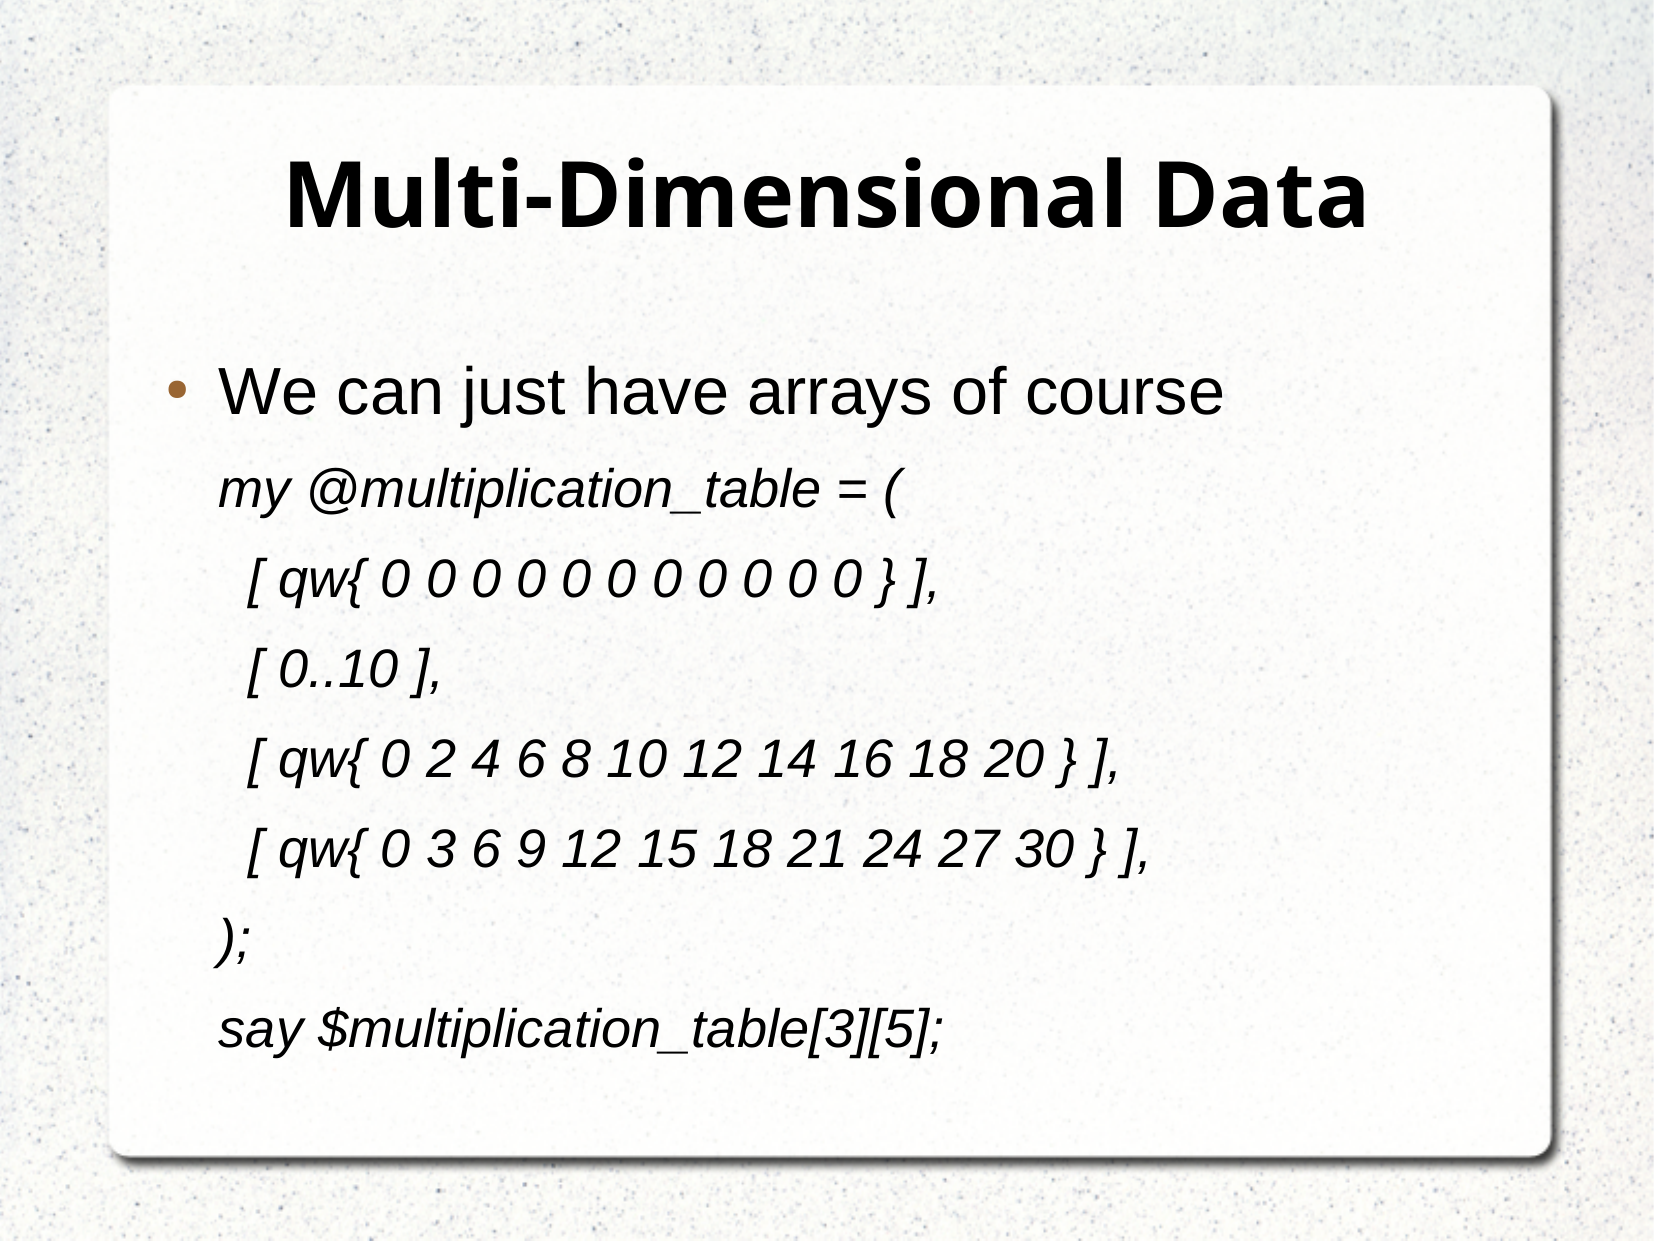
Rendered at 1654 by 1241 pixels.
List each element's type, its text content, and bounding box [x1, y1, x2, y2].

title Multi-Dimensional Data [118, 88, 1536, 296]
picture [0, 0, 1654, 1241]
list We can just have arrays of course my @multiplication_table = ( [ qw{ 0 0 0 0 0 0 0 0 0 0 0 } ], [ 0..10 ], [ qw{ 0 2 4 6 8 10 12 14 16 18 20 } ], [ qw{ 0 3 6 9 12 15 18 21 24 27 30 } ], ); say $multiplication_table[3][5]; [147, 354, 1536, 1093]
